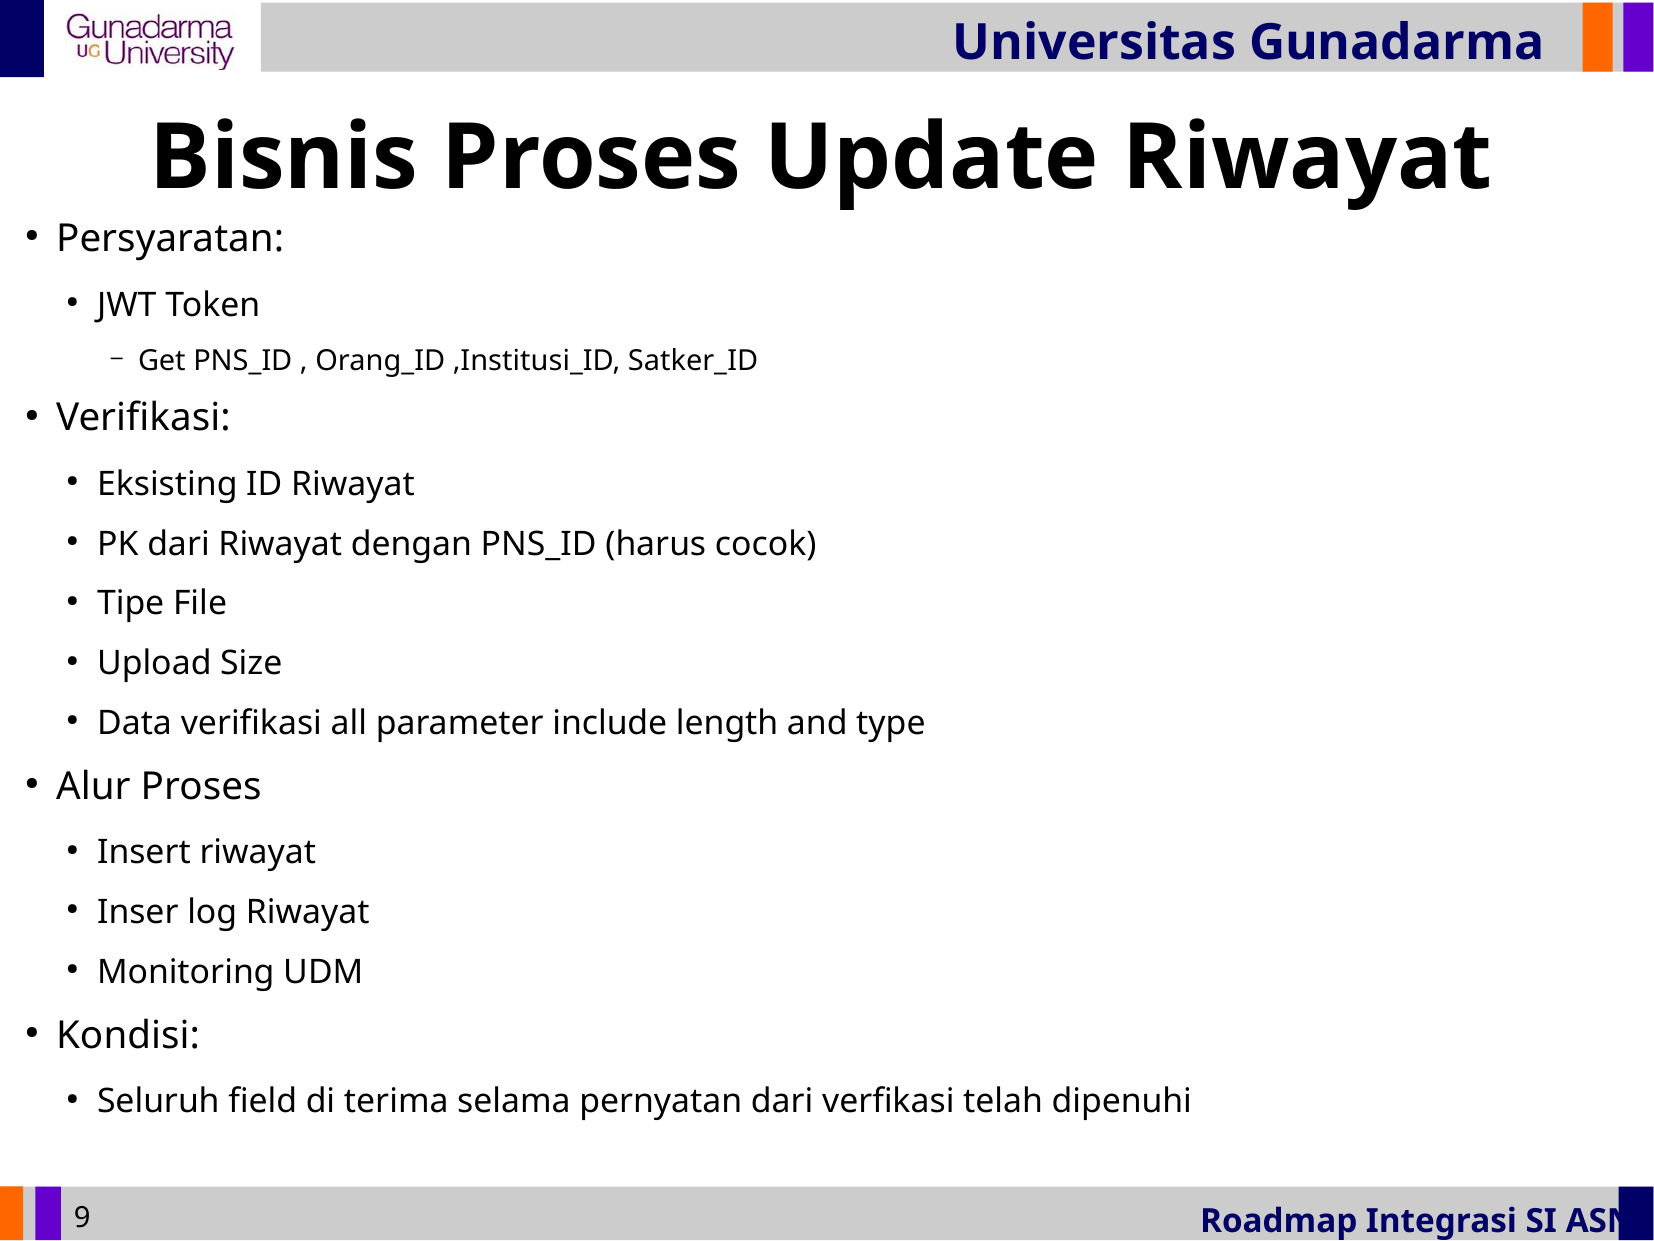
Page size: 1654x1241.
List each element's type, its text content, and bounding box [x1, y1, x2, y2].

list Persyaratan: JWT Token Get PNS_ID , Orang_ID ,Institusi_ID, Satker_ID Verifikasi: Eksisting ID Riwayat PK dari Riwayat dengan PNS_ID (harus cocok) Tipe File Upload Size Data verifikasi all parameter include length and type Alur Proses Insert riwayat Inser log Riwayat Monitoring UDM Kondisi: Seluruh field di terima selama pernyatan dari verfikasi telah dipenuhi [14, 210, 1630, 1176]
title Bisnis Proses Update Riwayat [77, 90, 1591, 210]
picture [65, 0, 235, 70]
